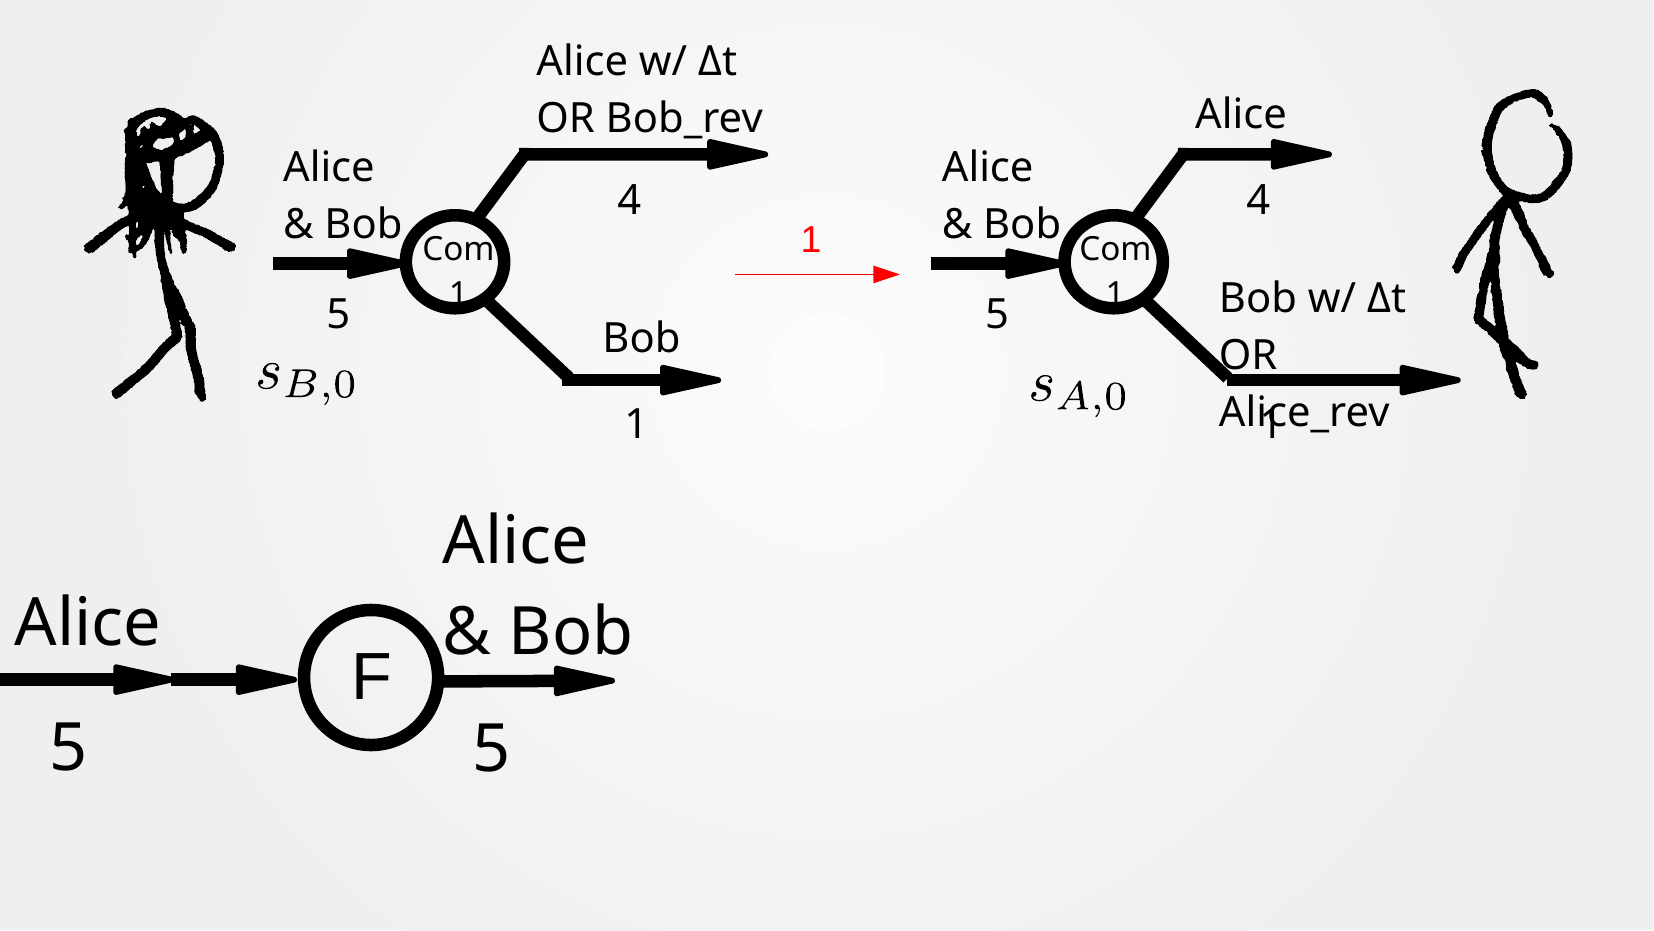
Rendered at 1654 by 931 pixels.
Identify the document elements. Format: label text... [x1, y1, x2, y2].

text_box 4 [1231, 162, 1287, 233]
picture [1448, 85, 1576, 402]
text_box 1 [1244, 386, 1308, 457]
text_box 4 [602, 162, 657, 233]
text_box Alice [1180, 76, 1321, 143]
text_box Bob [587, 300, 698, 366]
text_box 5 [970, 276, 1025, 347]
picture [82, 106, 238, 402]
text_box Com 1 [1064, 217, 1182, 316]
text_box 1 [609, 386, 673, 457]
text_box 1 [1293, 406, 1305, 413]
text_box Alice & Bob [927, 129, 1101, 256]
picture [1028, 375, 1126, 418]
text_box 5 [34, 691, 121, 794]
text_box 1 [785, 211, 876, 269]
text_box F [336, 632, 426, 722]
text_box Alice [0, 566, 192, 662]
text_box Alice & Bob [268, 129, 442, 256]
text_box Bob w/ Δt OR Alice_rev [1204, 260, 1471, 376]
text_box Com 1 [407, 217, 526, 316]
text_box 5 [457, 692, 532, 795]
text_box Alice & Bob [427, 485, 665, 669]
text_box 5 [311, 276, 367, 347]
picture [255, 362, 355, 406]
text_box Alice w/ Δt OR Bob_rev [521, 23, 781, 139]
